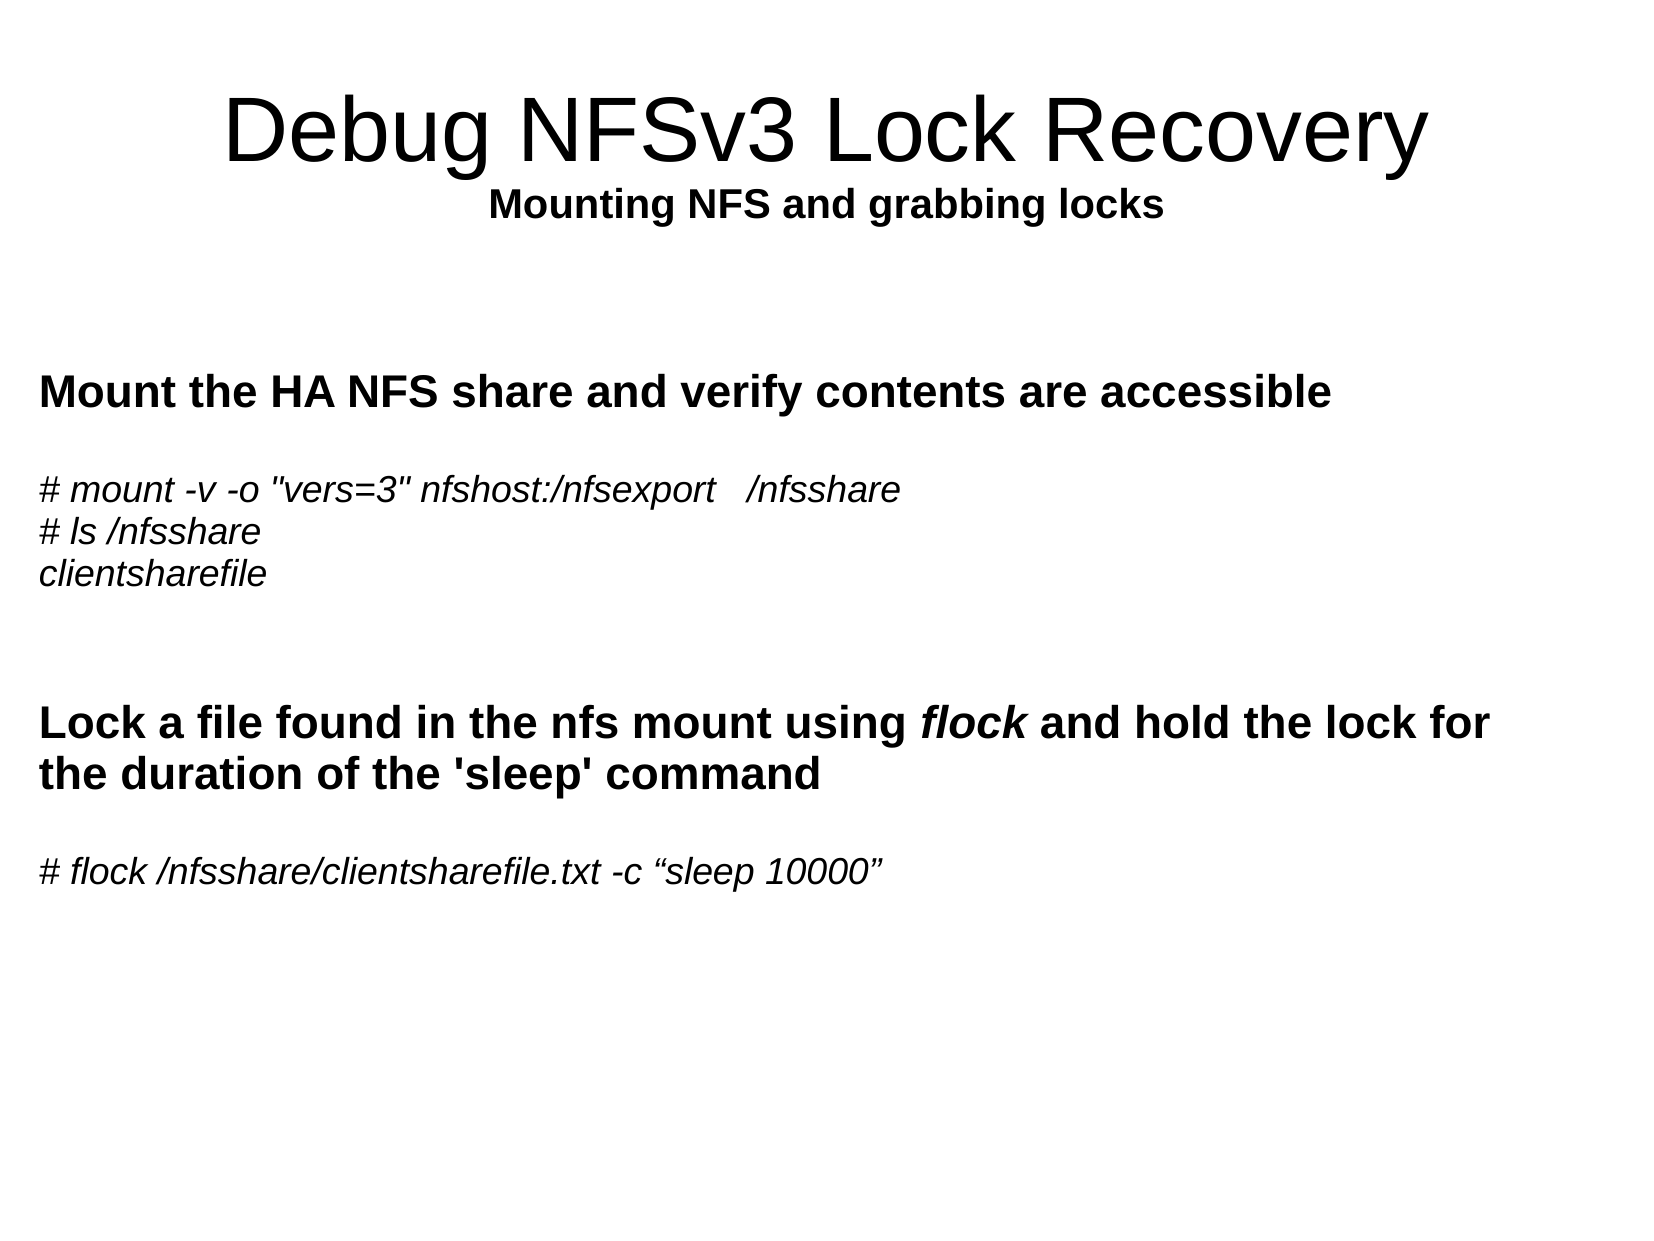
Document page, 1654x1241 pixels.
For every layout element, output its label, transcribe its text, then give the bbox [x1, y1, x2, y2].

text_box Mount the HA NFS share and verify contents are accessible # mount -v -o "vers=3" nfshost:/nfsexport /nfsshare # ls /nfsshare clientsharefile Lock a file found in the nfs mount using flock and hold the lock for the duration of the 'sleep' command # flock /nfsshare/clientsharefile.txt -c “sleep 10000” [24, 358, 1577, 901]
title Debug NFSv3 Lock Recovery Mounting NFS and grabbing locks [82, 49, 1571, 257]
